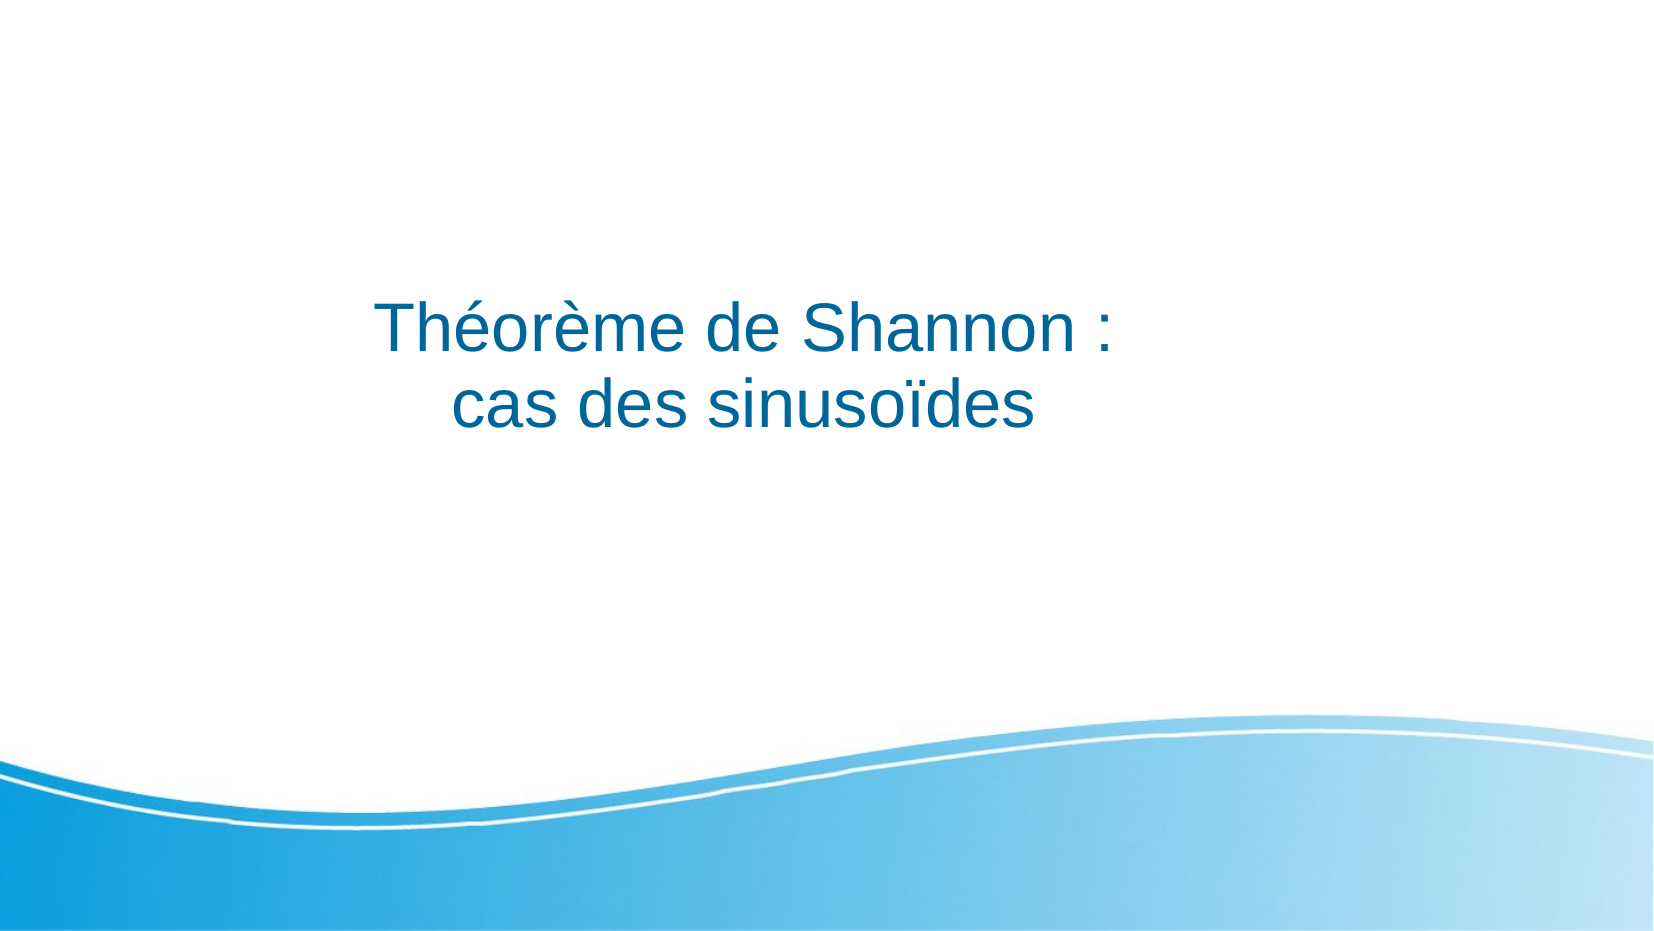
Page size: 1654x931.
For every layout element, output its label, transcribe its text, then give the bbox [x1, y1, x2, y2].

title Théorème de Shannon : cas des sinusoïdes [0, 250, 1489, 481]
picture [0, 714, 1654, 931]
